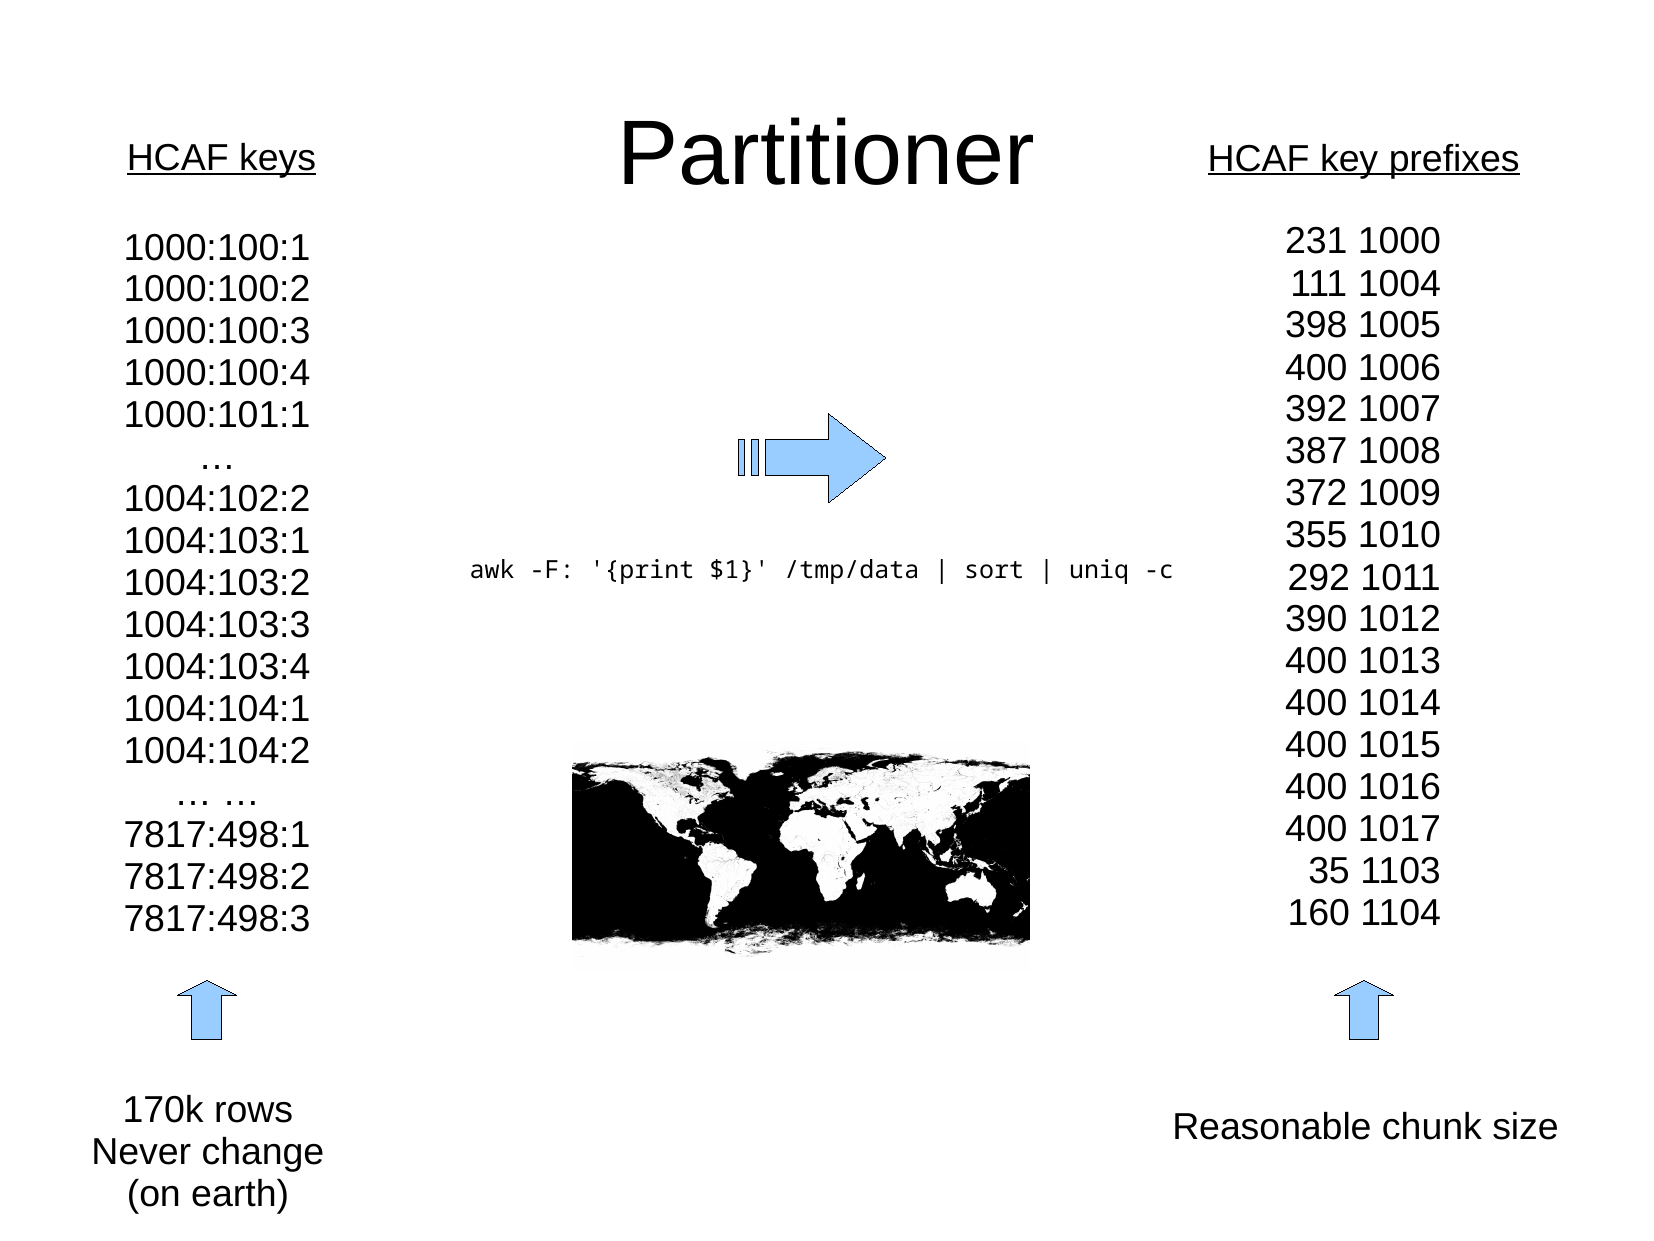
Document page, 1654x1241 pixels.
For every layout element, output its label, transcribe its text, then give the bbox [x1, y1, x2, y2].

text_box [1334, 980, 1394, 1040]
picture [572, 742, 1030, 972]
text_box [765, 413, 886, 503]
text_box Reasonable chunk size [1157, 1098, 1574, 1156]
title Partitioner [82, 56, 1571, 250]
text_box HCAF keys [112, 129, 332, 186]
text_box 1000:100:1 1000:100:2 1000:100:3 1000:100:4 1000:101:1 … 1004:102:2 1004:103:1 1004:103:2 1004:103:3 1004:103:4 1004:104:1 1004:104:2 … … 7817:498:1 7817:498:2 7817:498:3 [108, 218, 326, 990]
text_box HCAF key prefixes [1192, 129, 1535, 187]
text_box 231 1000 111 1004 398 1005 400 1006 392 1007 387 1008 372 1009 355 1010 292 1011 390 1012 400 1013 400 1014 400 1015 400 1016 400 1017 35 1103 160 1104 [1228, 212, 1456, 942]
text_box 170k rows Never change (on earth) [76, 1080, 340, 1222]
text_box [751, 439, 759, 476]
text_box [738, 439, 745, 476]
text_box [177, 980, 237, 1040]
text_box awk -F: '{print $1}' /tmp/data | sort | uniq -c [454, 544, 1190, 591]
